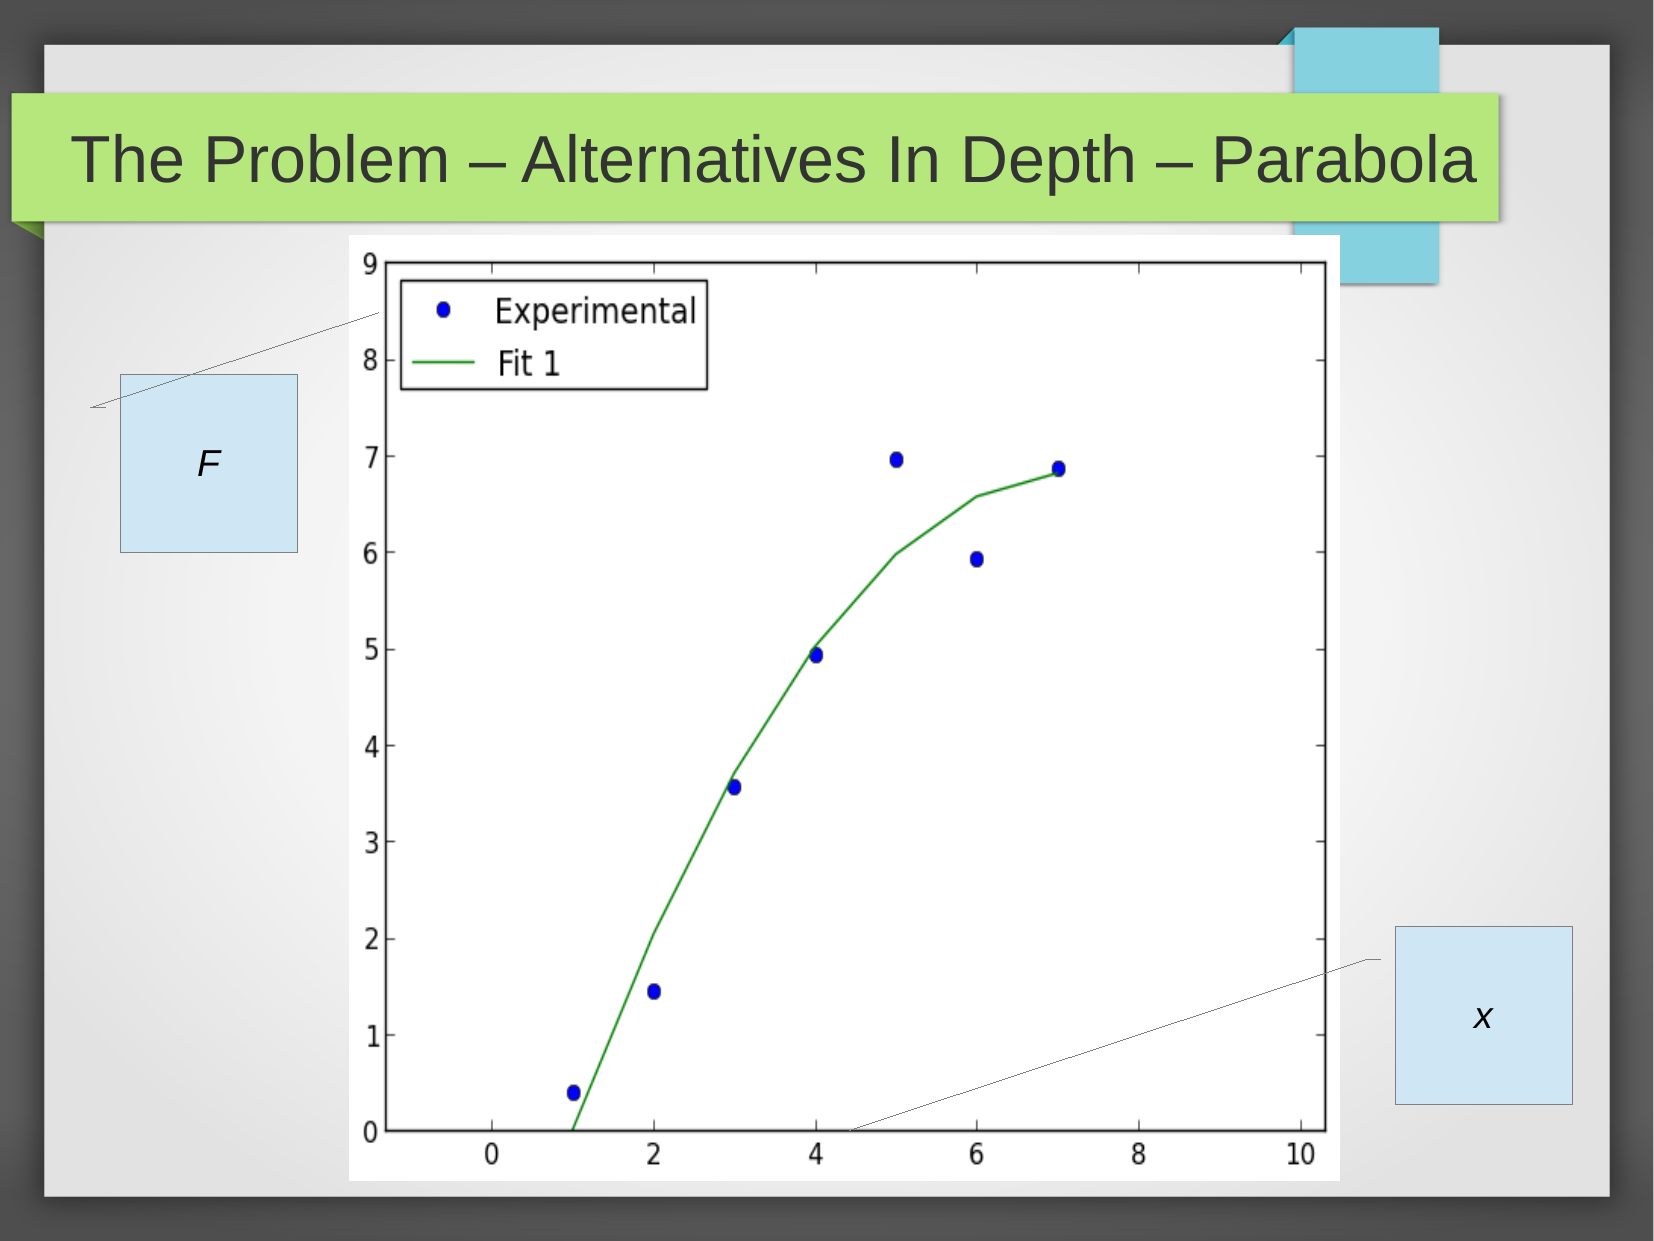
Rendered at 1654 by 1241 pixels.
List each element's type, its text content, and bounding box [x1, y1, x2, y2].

picture [0, 0, 1654, 1241]
text_box F [90, 312, 379, 552]
text_box x [1395, 927, 1572, 1104]
title The Problem – Alternatives In Depth – Parabola [70, 106, 1591, 213]
